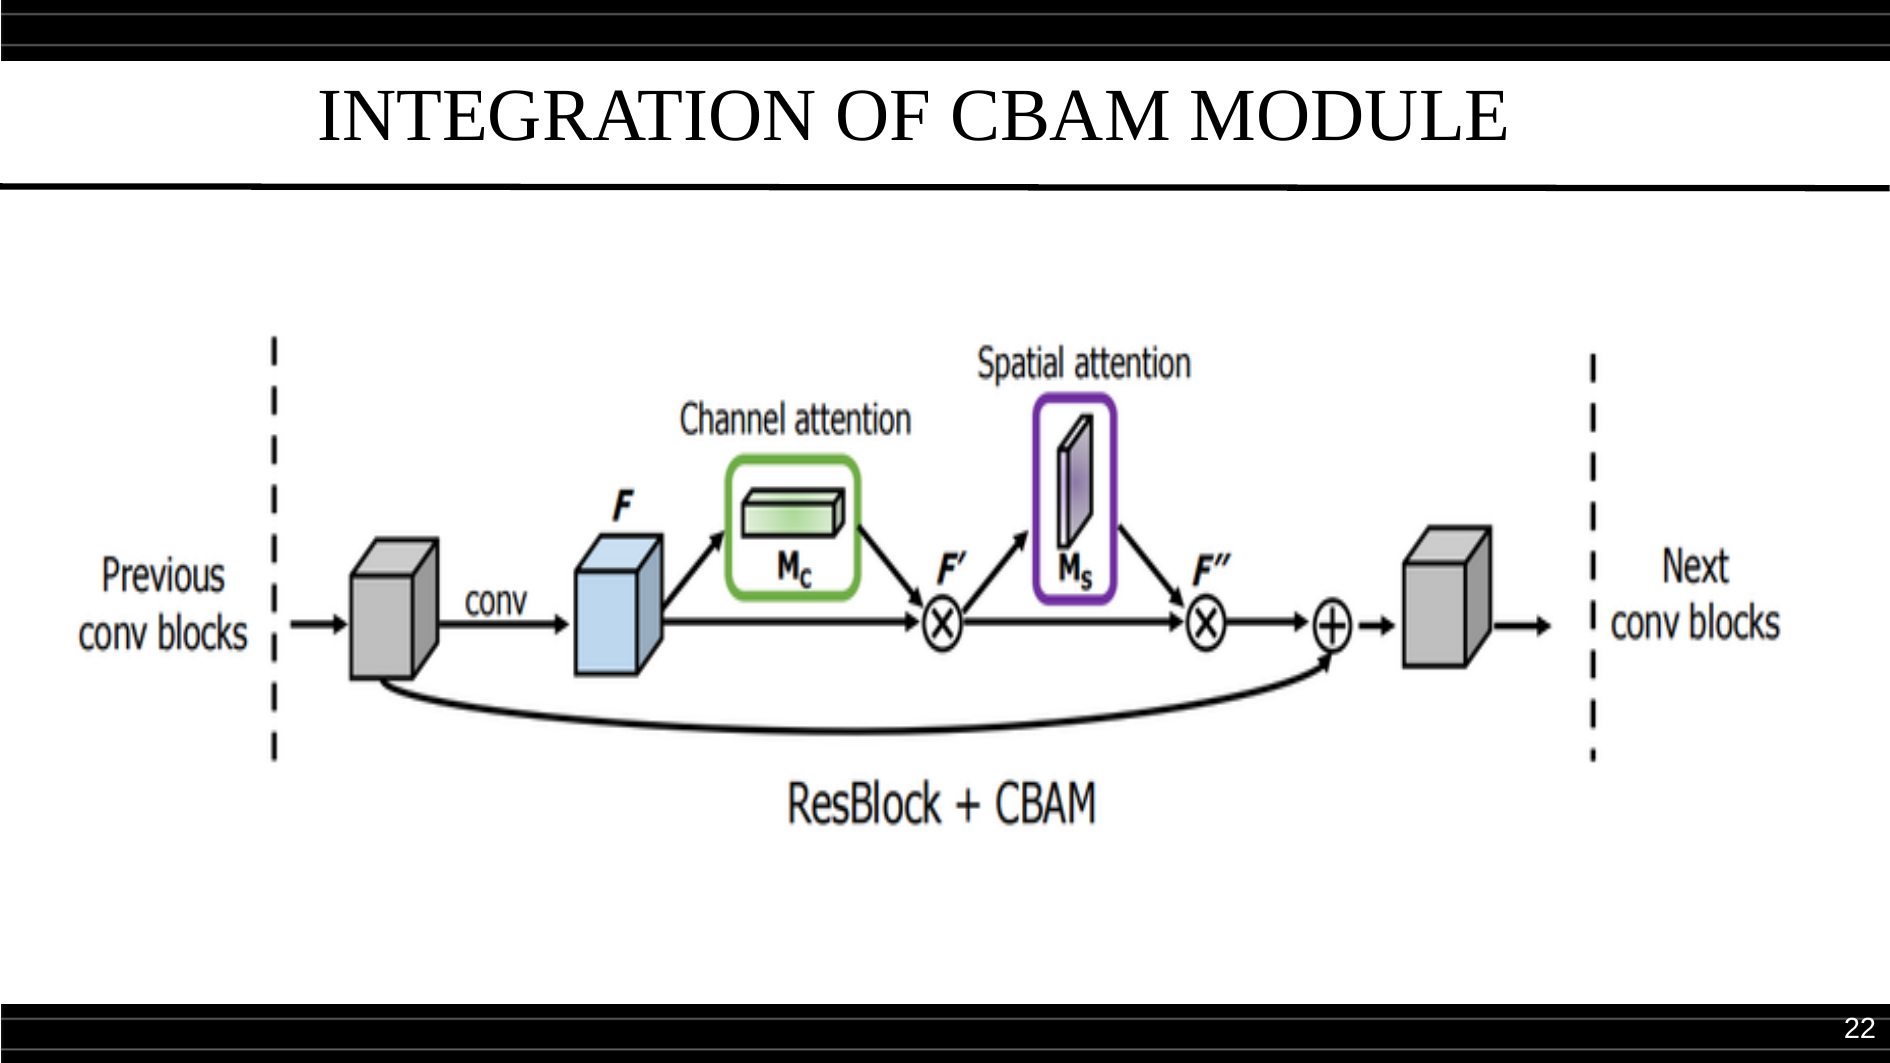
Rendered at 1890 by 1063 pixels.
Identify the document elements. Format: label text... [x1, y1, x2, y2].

picture [1, 0, 1890, 61]
title INTEGRATION OF CBAM MODULE [64, 41, 1765, 184]
picture [1, 1004, 1890, 1063]
picture [60, 297, 1787, 864]
